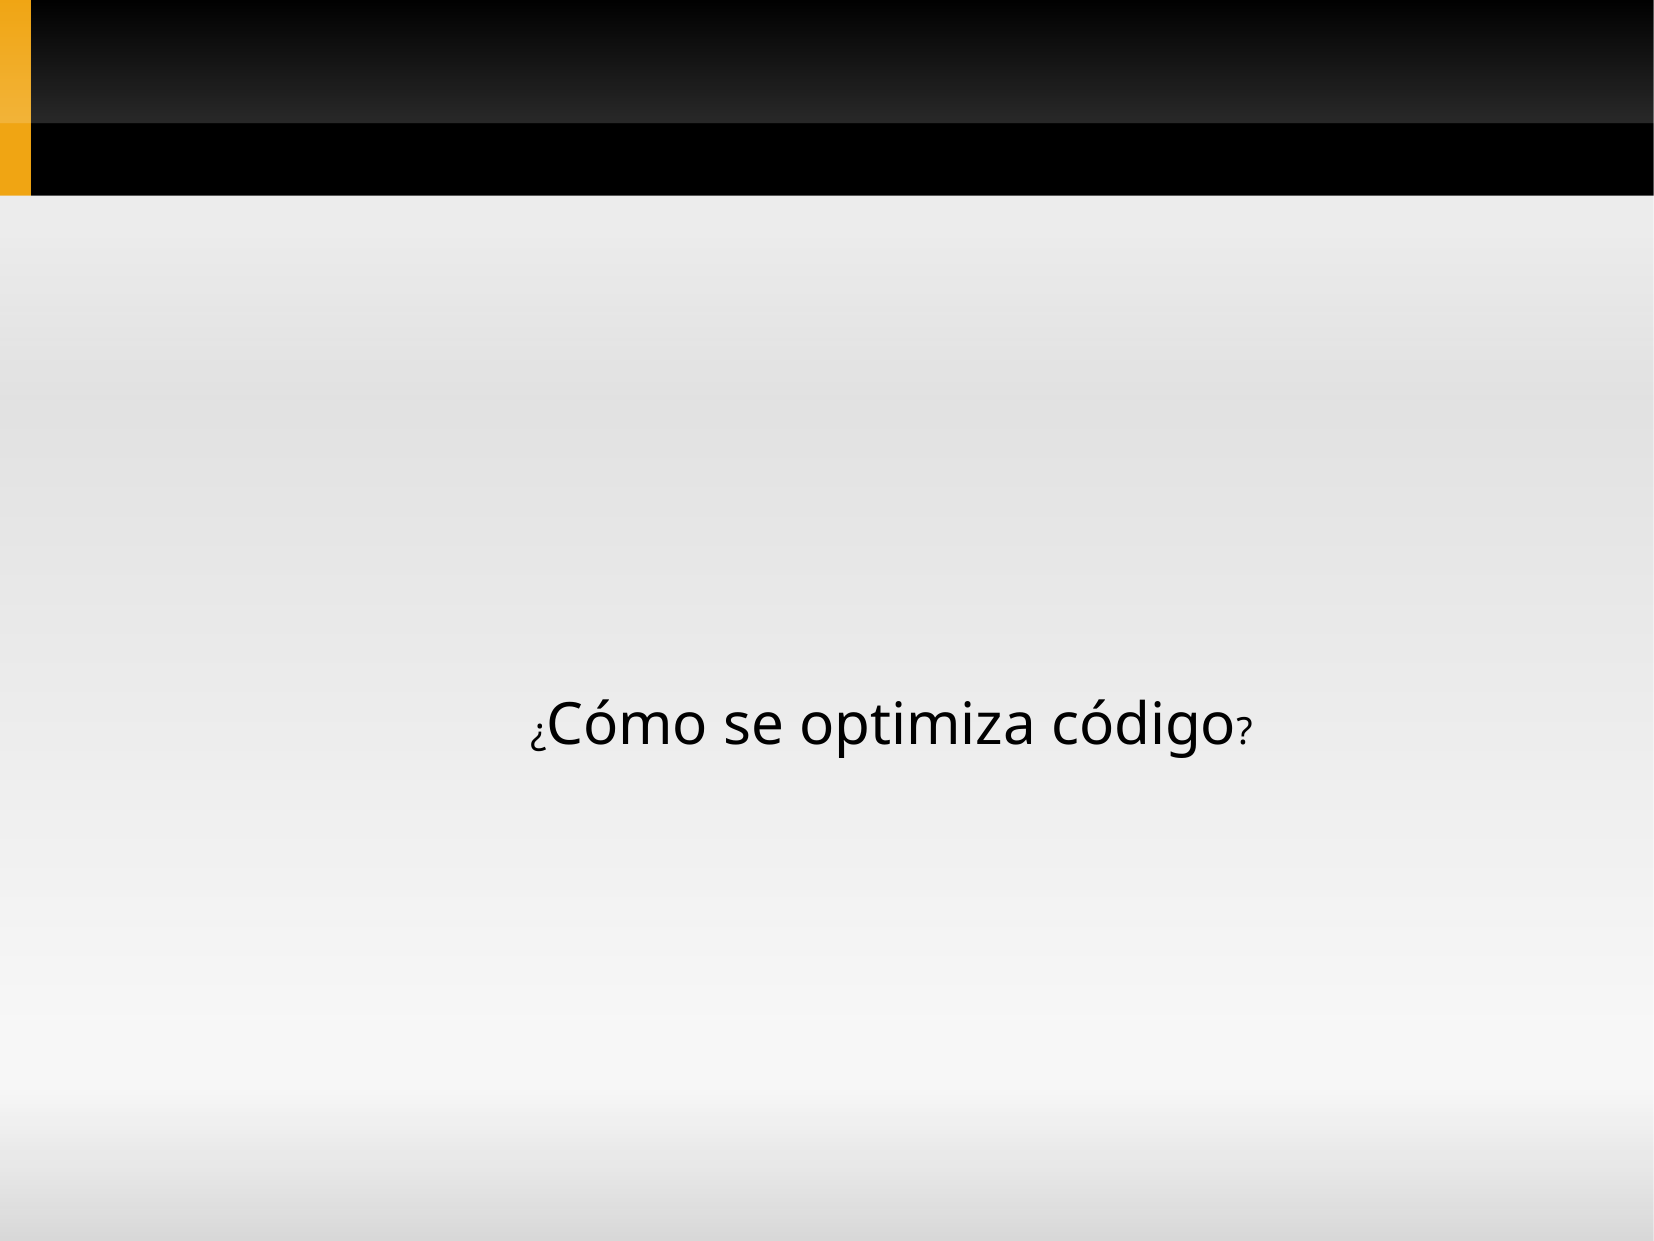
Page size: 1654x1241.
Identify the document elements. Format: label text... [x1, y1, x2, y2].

picture [0, 0, 1654, 1241]
text_box ¿Cómo se optimiza código? [515, 675, 1176, 787]
